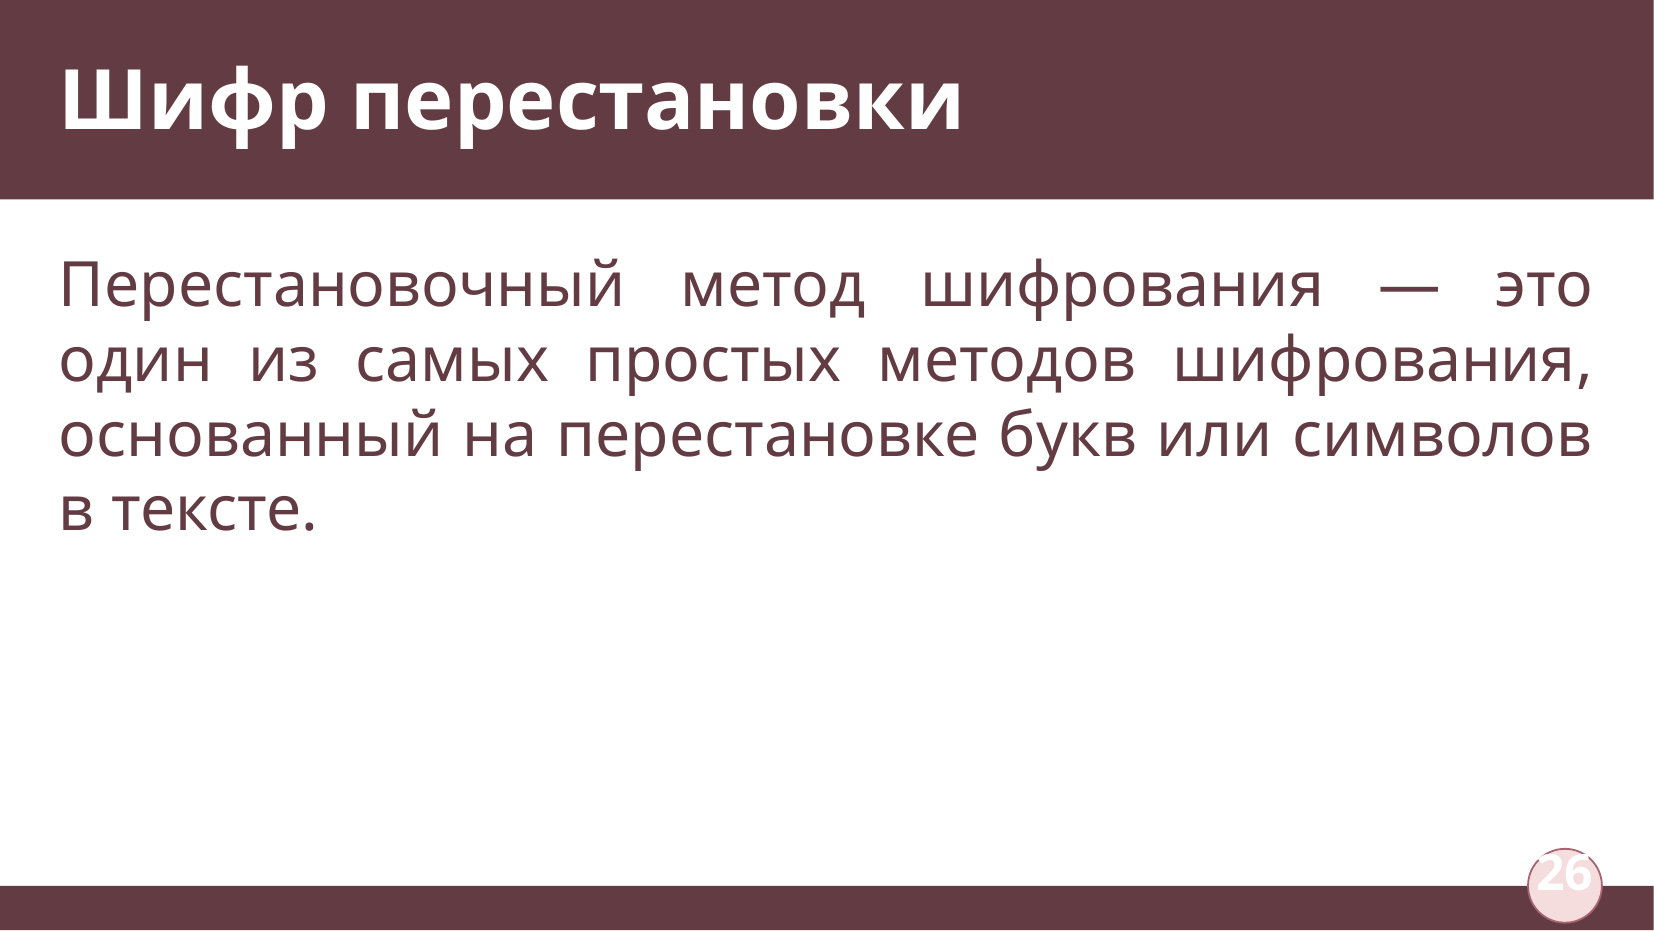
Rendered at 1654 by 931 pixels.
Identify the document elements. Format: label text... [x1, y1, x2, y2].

list Перестановочный метод шифрования — это один из самых простых методов шифрования, основанный на перестановке букв или символов в тексте. [59, 243, 1595, 769]
title Шифр перестановки [59, 37, 1595, 155]
